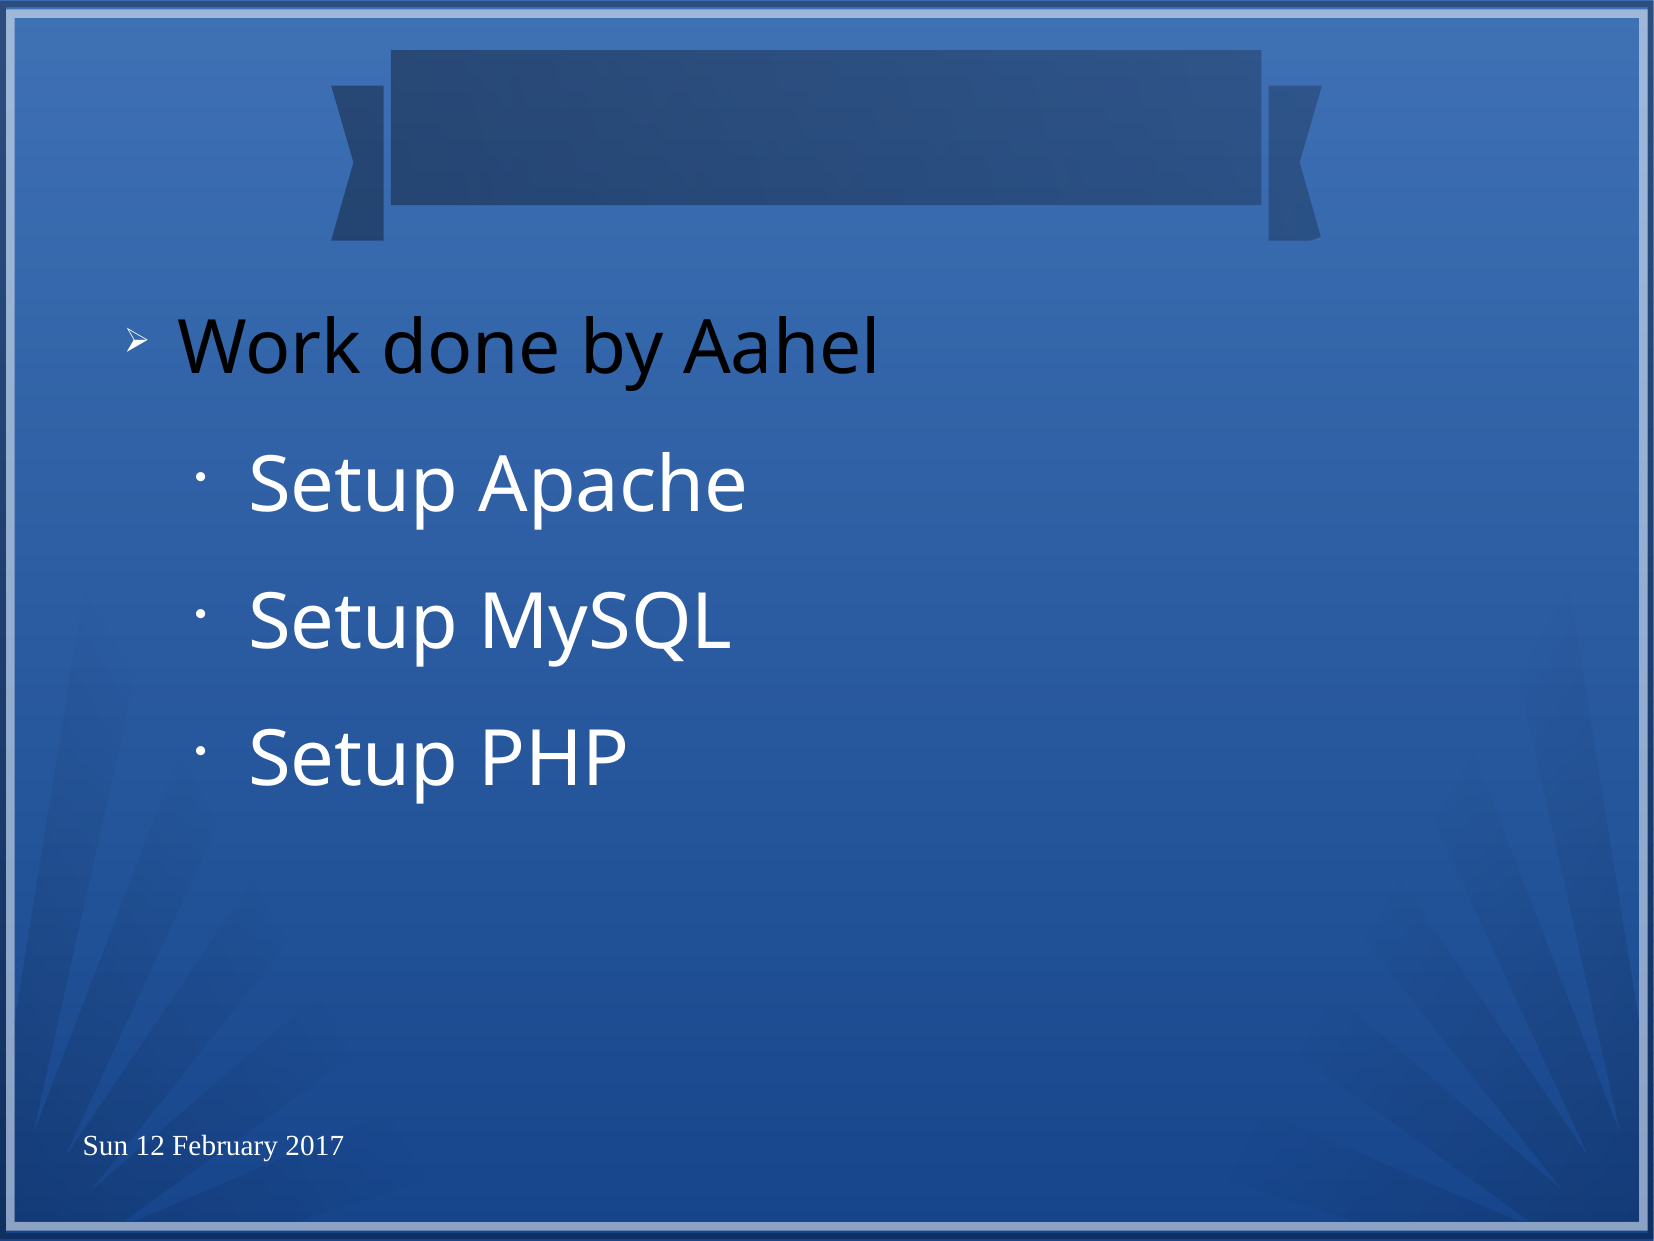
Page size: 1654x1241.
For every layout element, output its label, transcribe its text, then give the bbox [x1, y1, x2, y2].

list Work done by Aahel Setup Apache Setup MySQL Setup PHP [106, 293, 1595, 1241]
